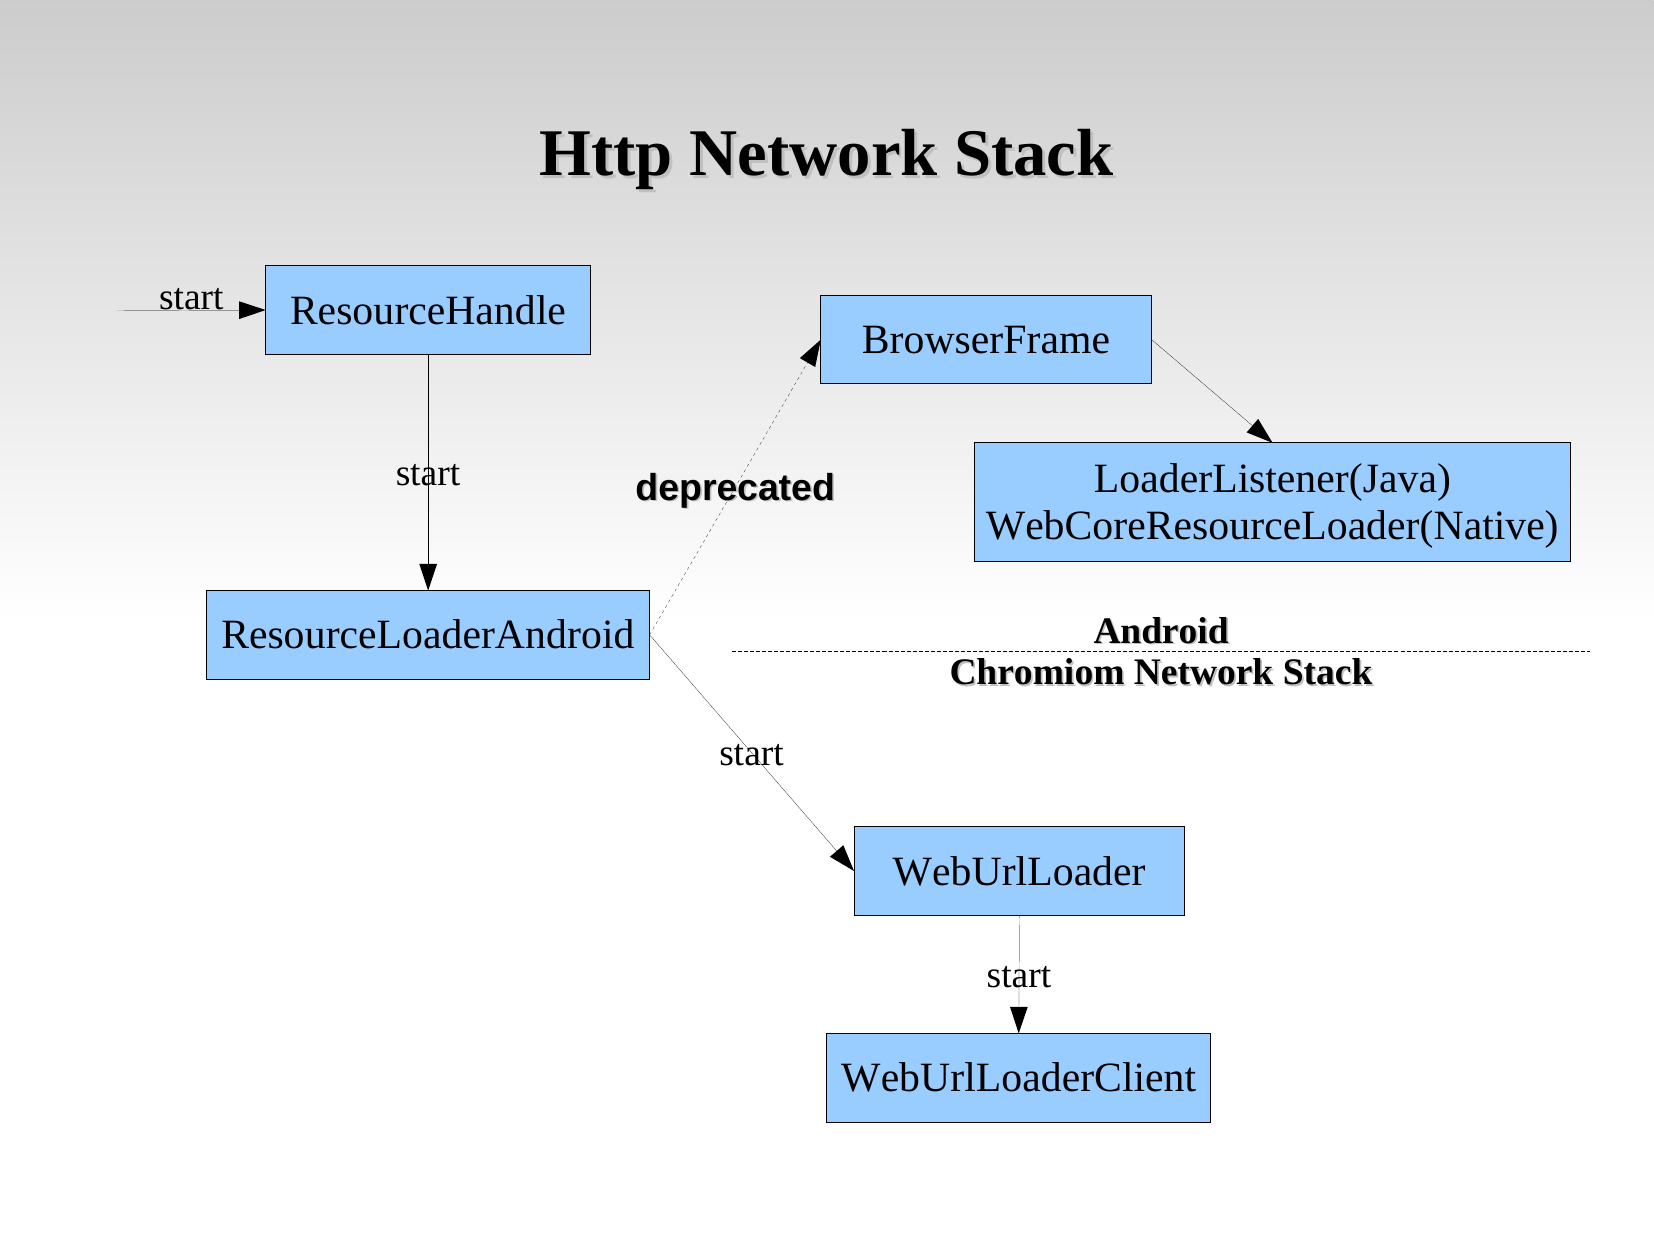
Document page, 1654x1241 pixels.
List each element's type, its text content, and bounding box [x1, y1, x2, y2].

text_box WebUrlLoaderClient [826, 1033, 1211, 1123]
text_box ResourceHandle [265, 265, 591, 355]
text_box WebUrlLoader [854, 826, 1185, 916]
text_box ResourceLoaderAndroid [206, 590, 650, 680]
text_box LoaderListener(Java) WebCoreResourceLoader(Native) [974, 442, 1571, 562]
title Http Network Stack [82, 49, 1571, 257]
text_box BrowserFrame [820, 295, 1152, 384]
